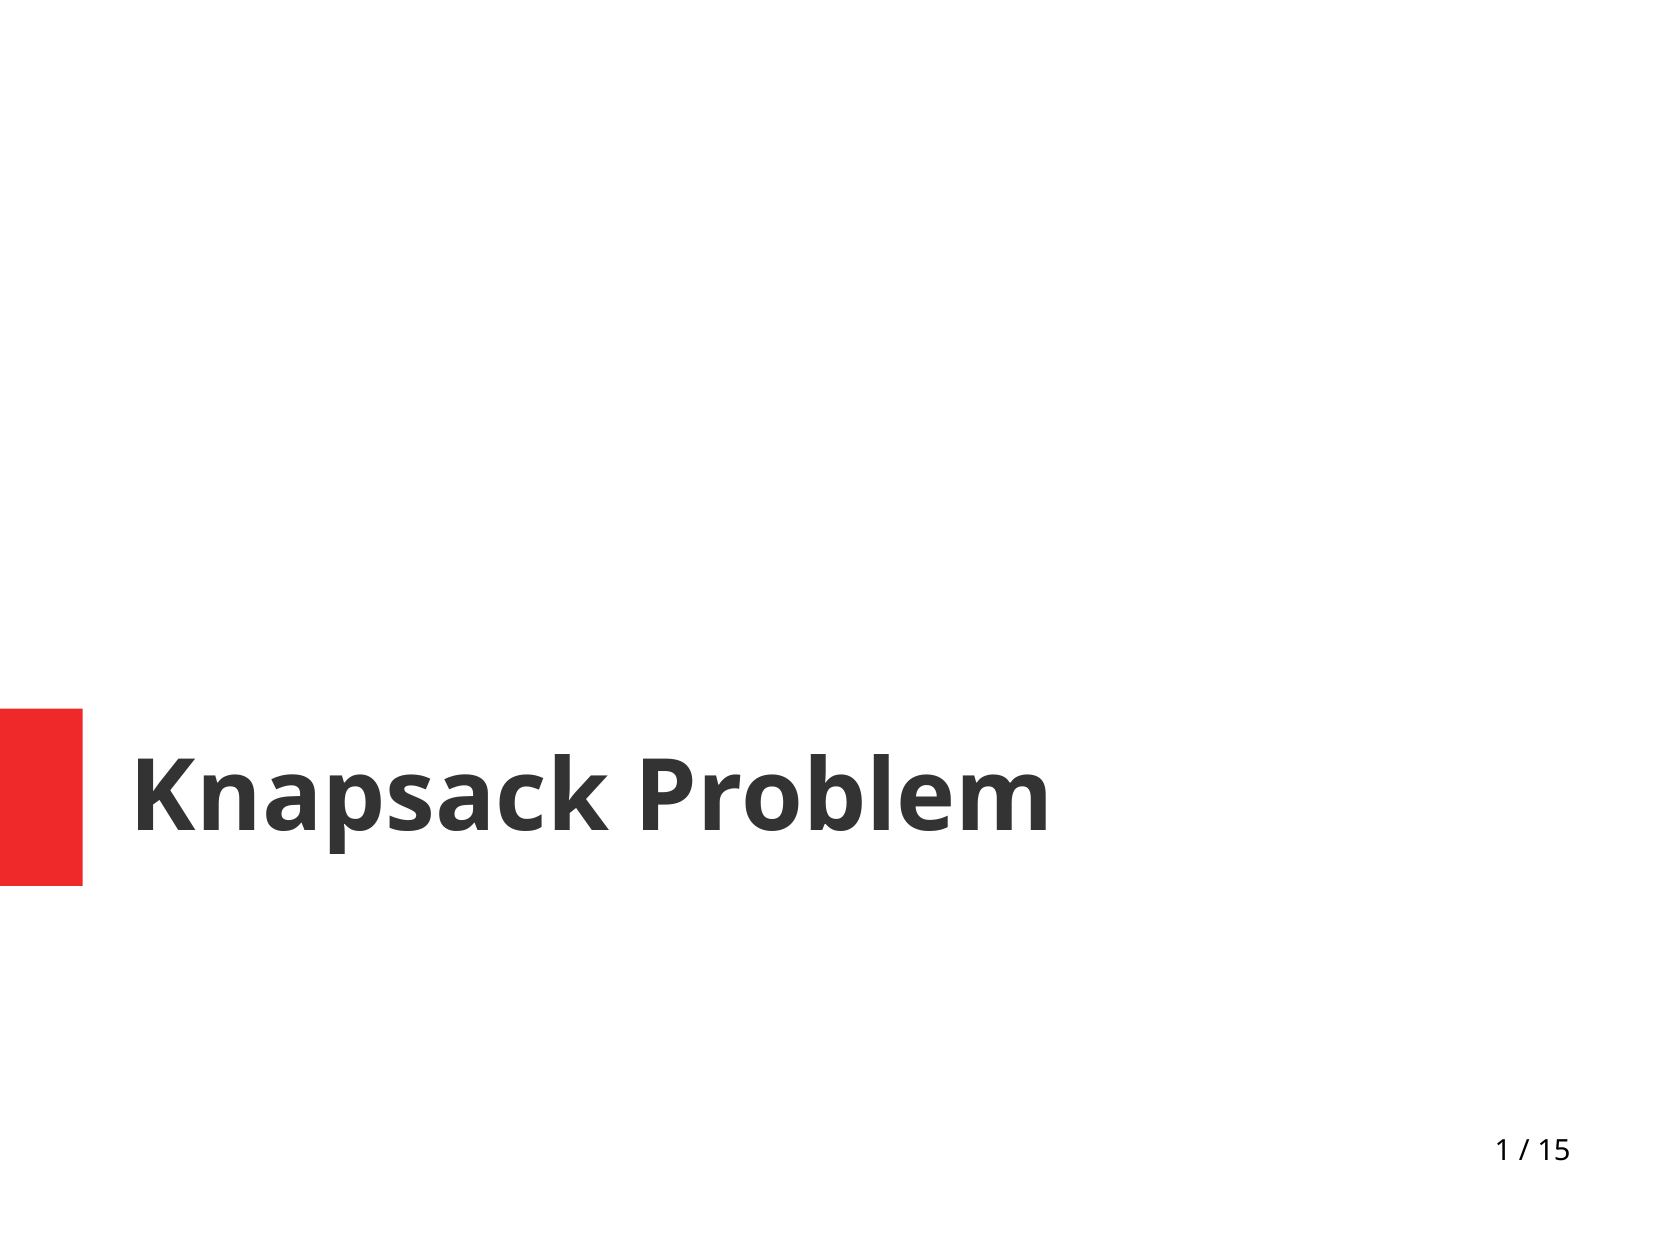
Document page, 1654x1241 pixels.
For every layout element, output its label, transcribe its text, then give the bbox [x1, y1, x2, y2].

title Knapsack Problem [129, 655, 1536, 928]
